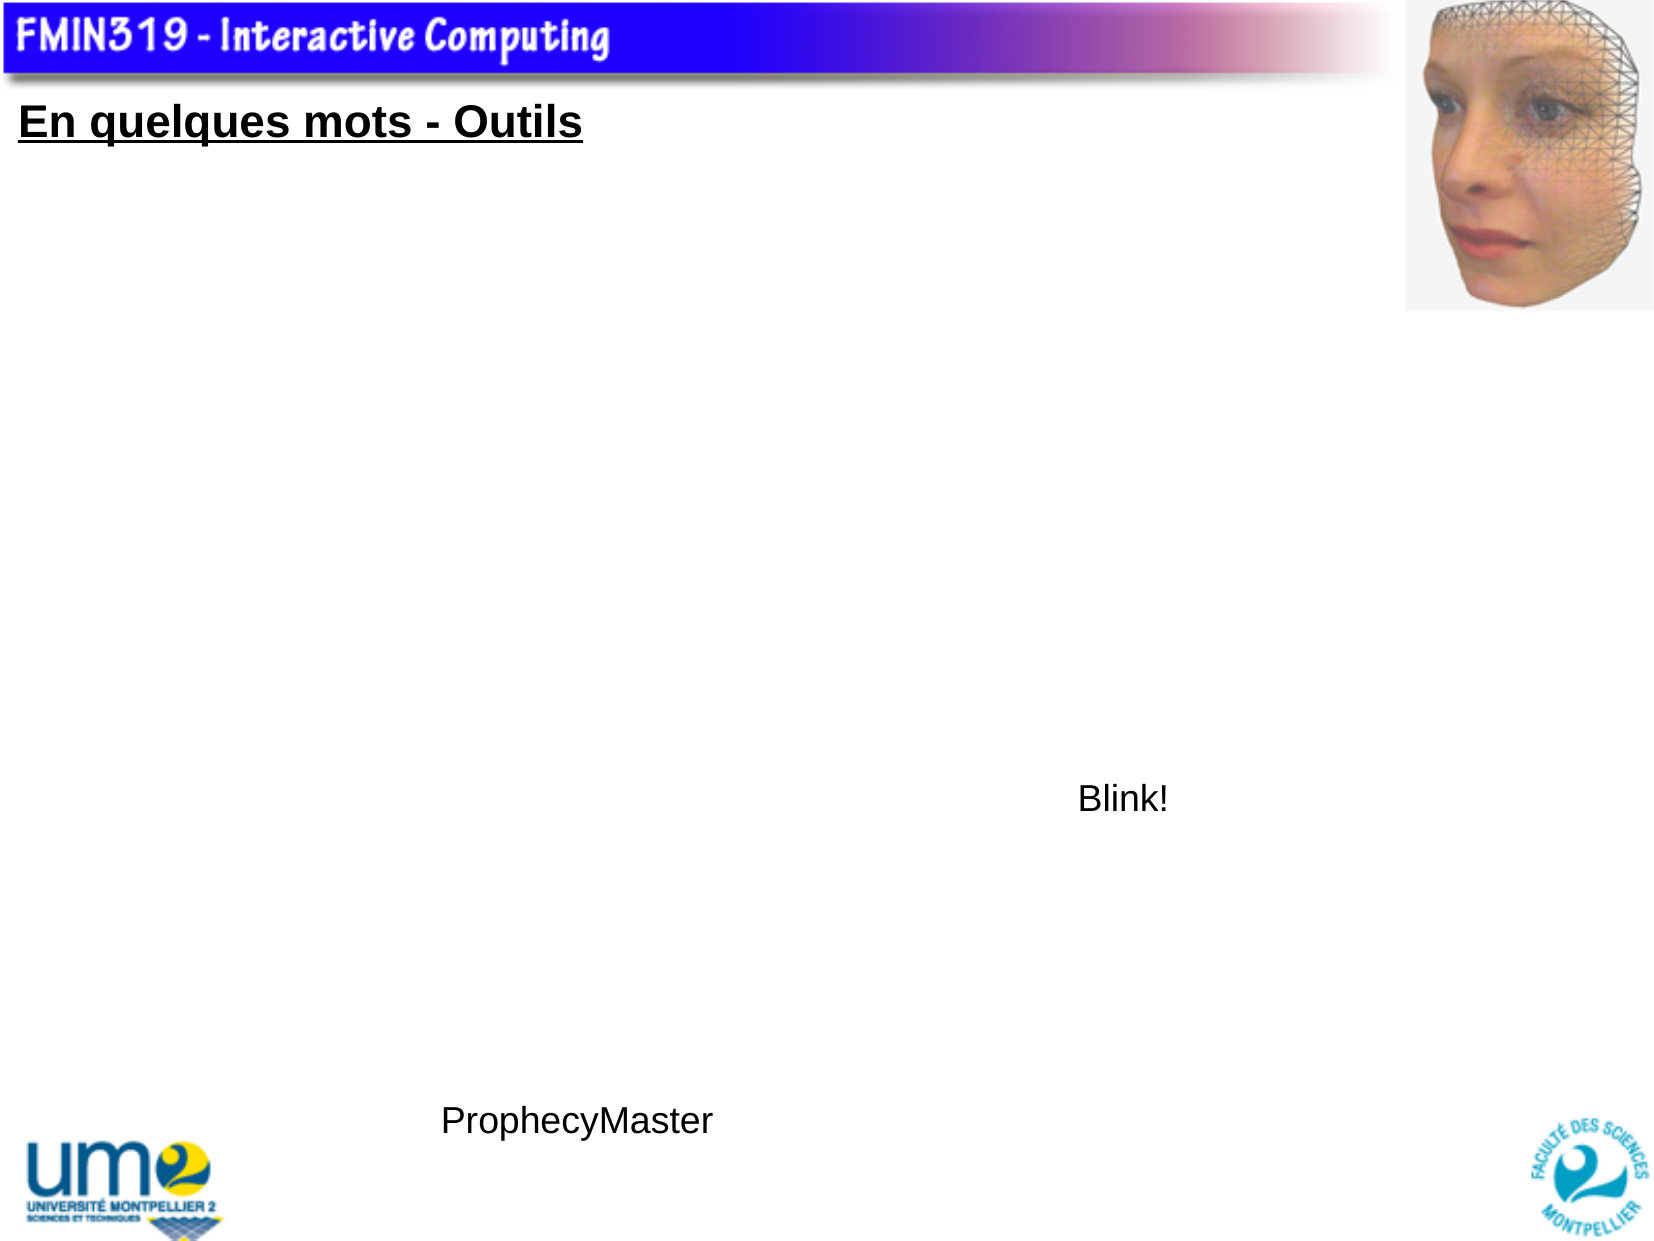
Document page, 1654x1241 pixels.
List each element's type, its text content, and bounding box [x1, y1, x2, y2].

text_box ProphecyMaster [426, 1092, 739, 1150]
text_box En quelques mots - Outils [661, 88, 1654, 324]
text_box Blink! [1062, 769, 1184, 827]
picture [0, 0, 1654, 1241]
text_box En quelques mots - Outils [3, 88, 649, 324]
